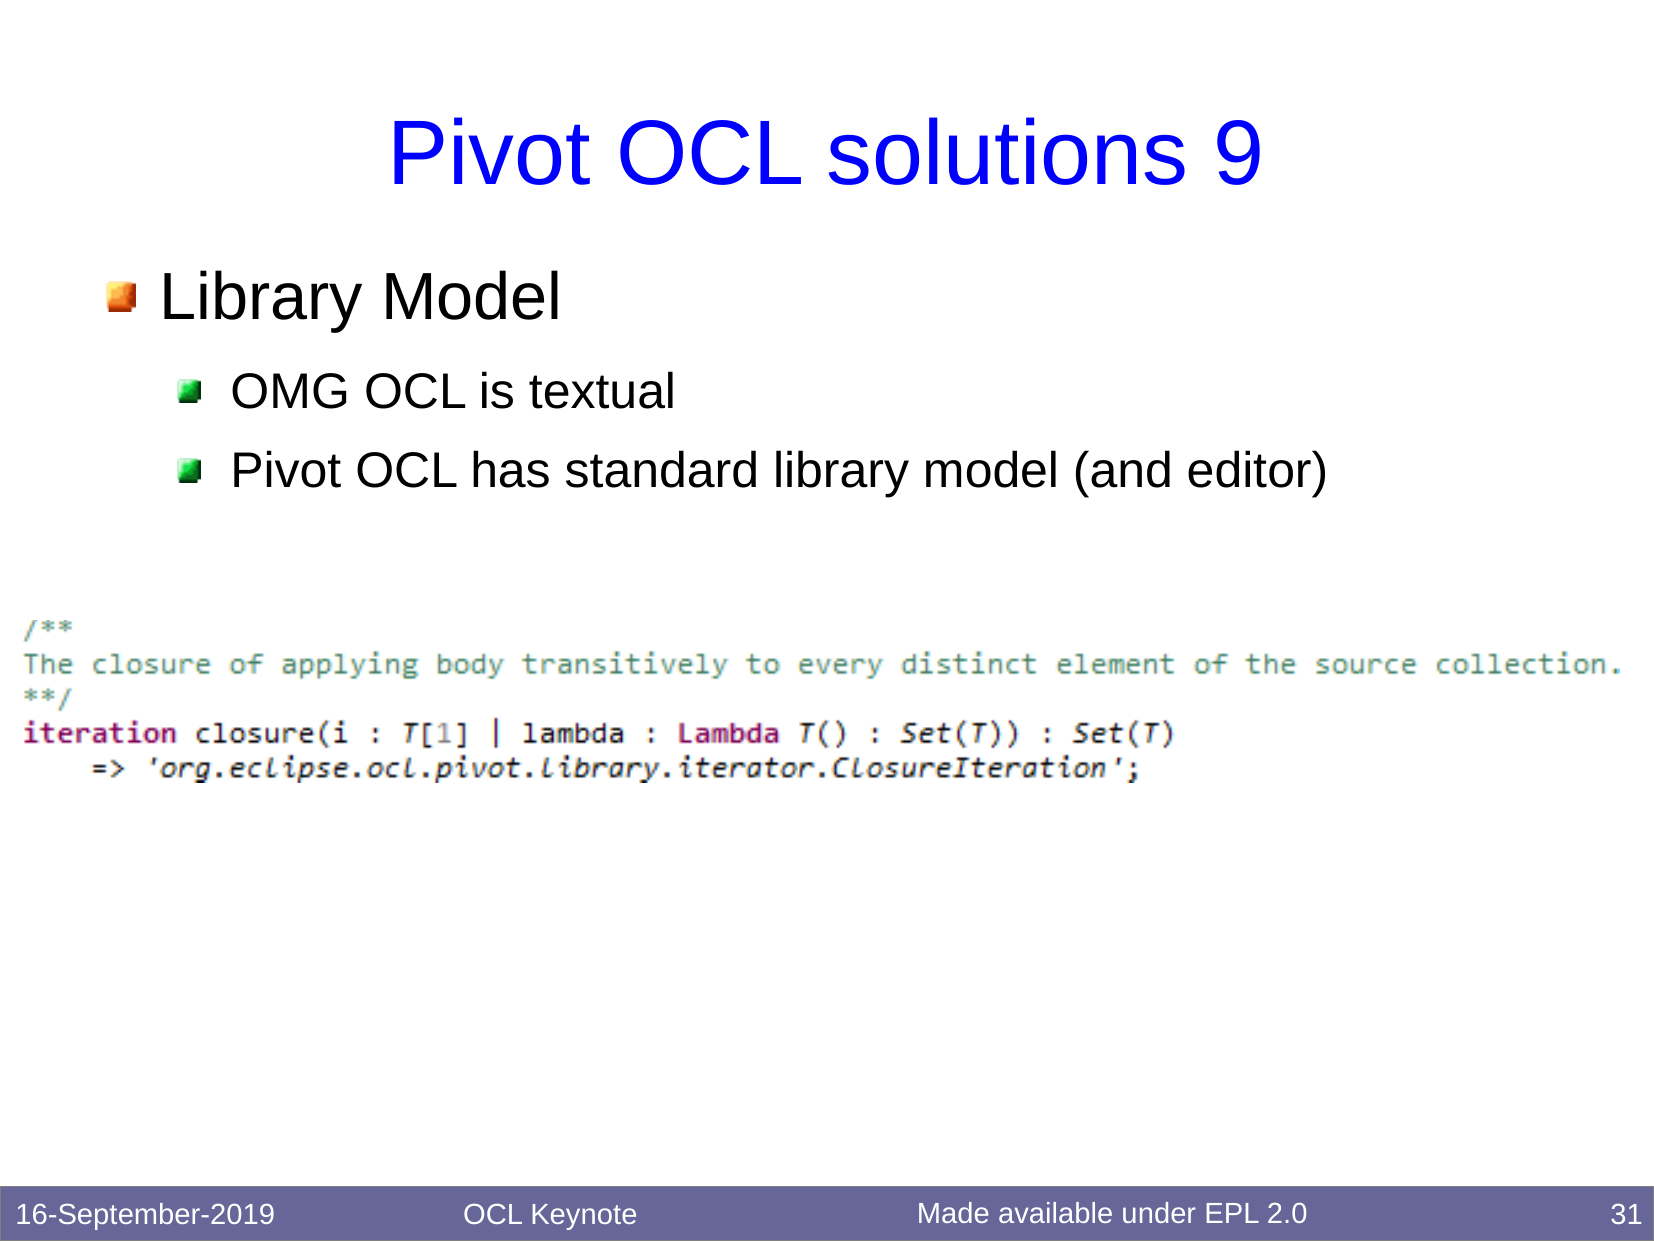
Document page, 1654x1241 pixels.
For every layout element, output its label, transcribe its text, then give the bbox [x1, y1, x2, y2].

list Library Model OMG OCL is textual Pivot OCL has standard library model (and editor) [88, 259, 1654, 1241]
title Pivot OCL solutions 9 [82, 49, 1571, 257]
picture [23, 620, 1620, 783]
